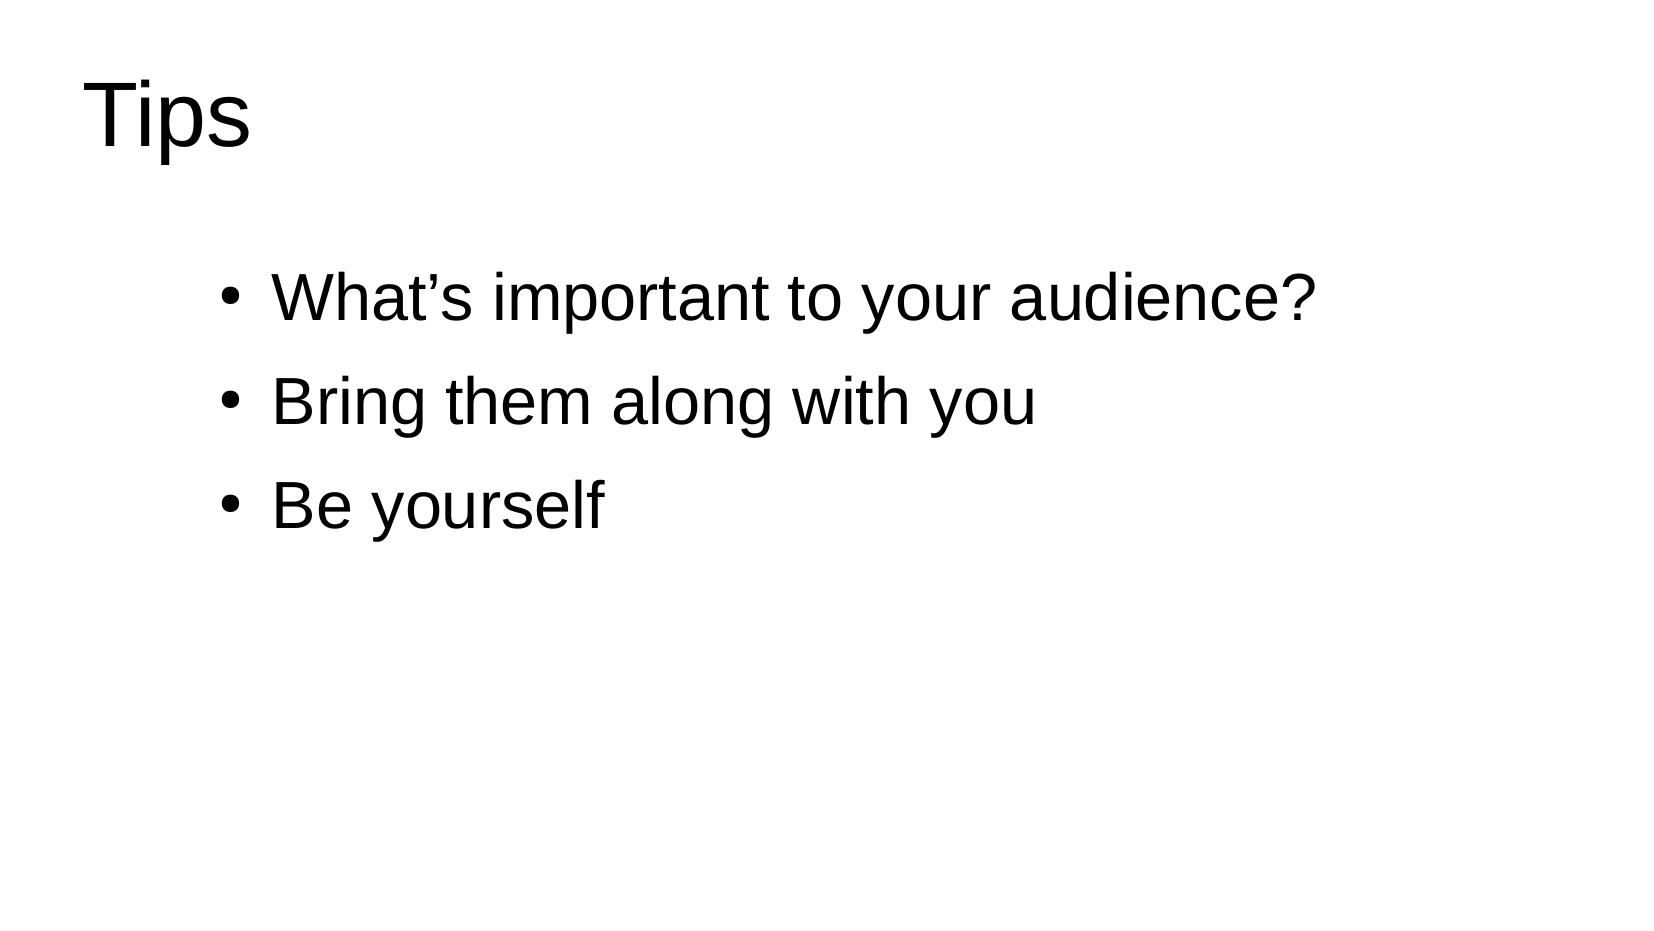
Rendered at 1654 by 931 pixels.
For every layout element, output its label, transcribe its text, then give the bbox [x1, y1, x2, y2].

list What’s important to your audience? Bring them along with you Be yourself [200, 259, 1323, 579]
title Tips [82, 37, 1571, 193]
